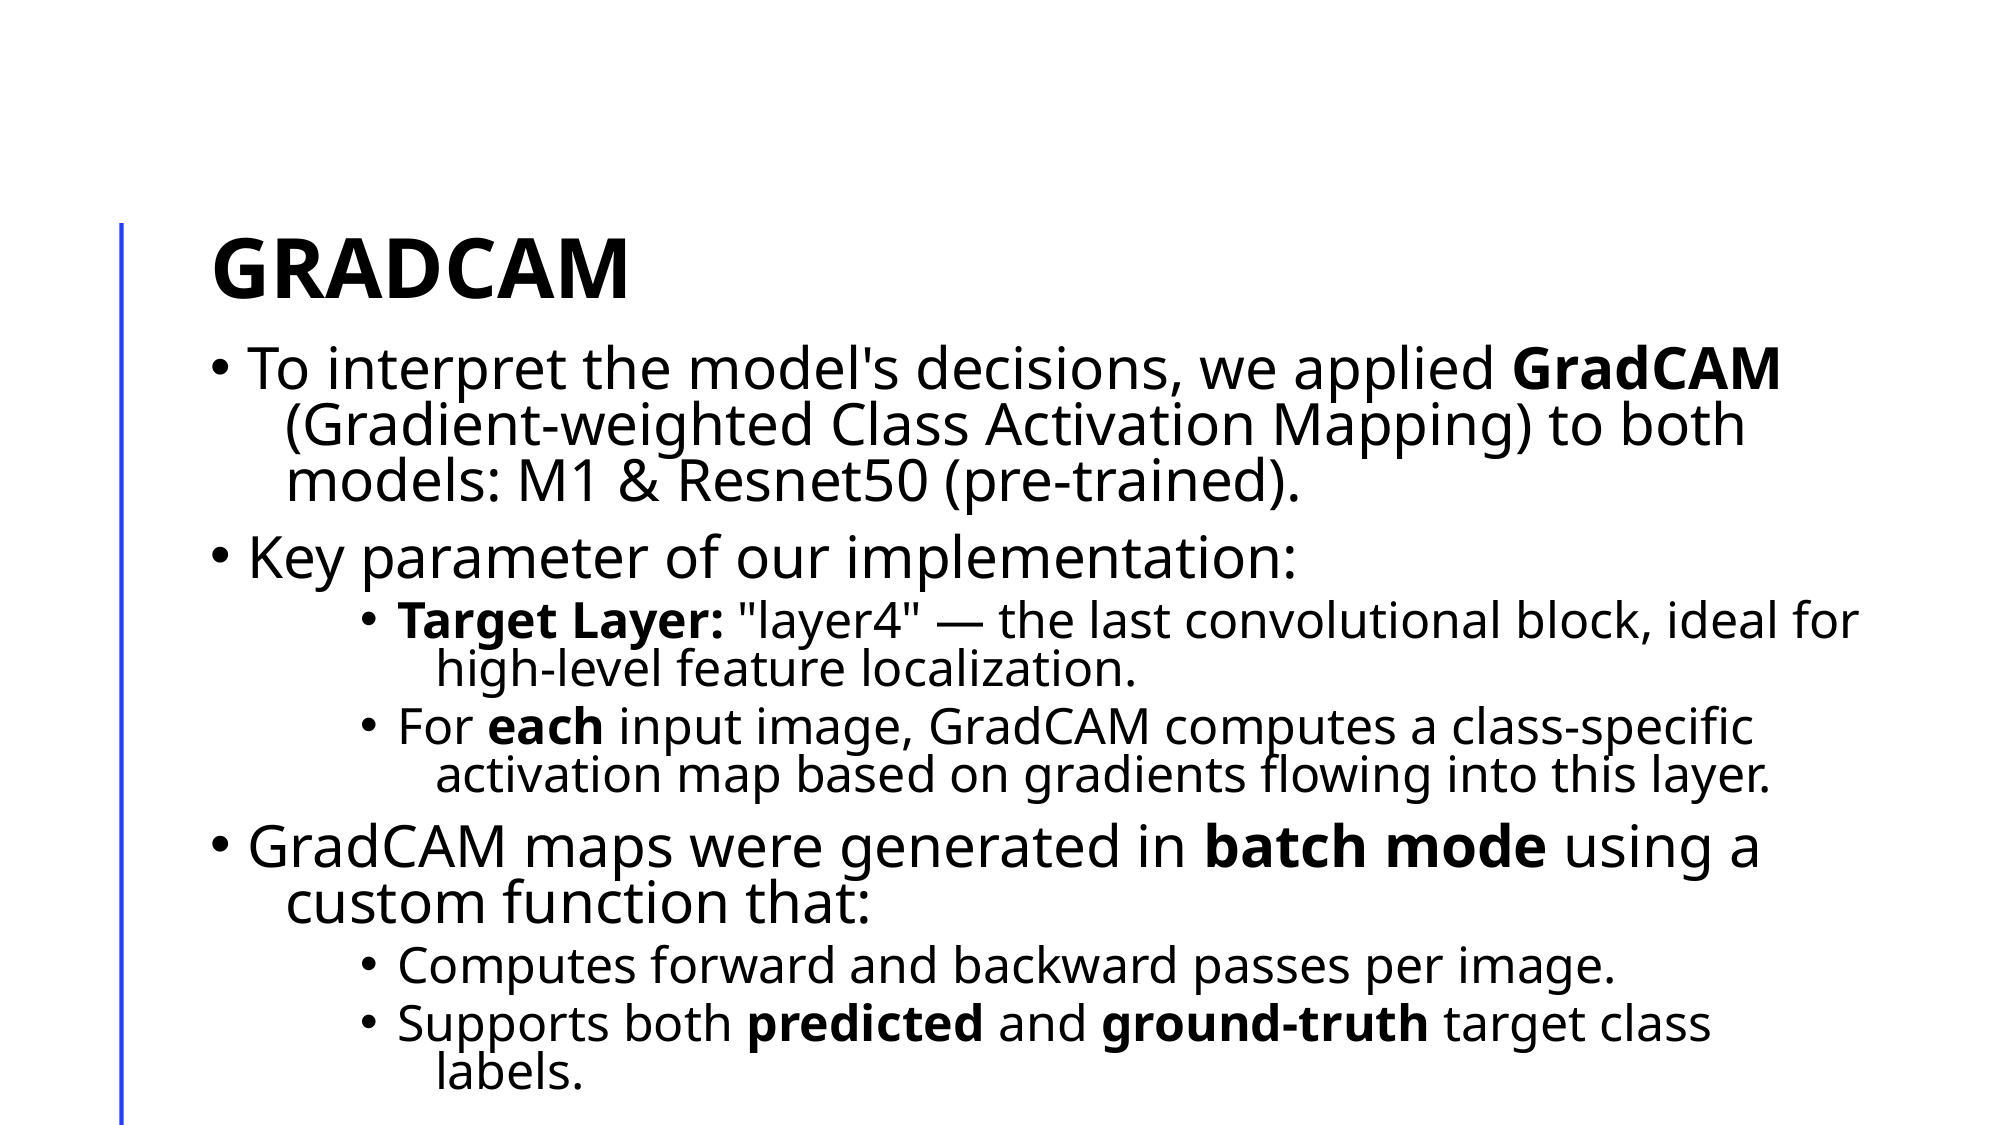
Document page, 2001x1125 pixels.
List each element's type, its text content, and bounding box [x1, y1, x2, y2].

list To interpret the model's decisions, we applied GradCAM (Gradient-weighted Class Activation Mapping) to both models: M1 & Resnet50 (pre-trained). Key parameter of our implementation: Target Layer: "layer4" — the last convolutional block, ideal for high-level feature localization. For each input image, GradCAM computes a class-specific activation map based on gradients flowing into this layer. GradCAM maps were generated in batch mode using a custom function that: Computes forward and backward passes per image. Supports both predicted and ground-truth target class labels. [210, 345, 1865, 1109]
title gradcam [210, 104, 1865, 315]
